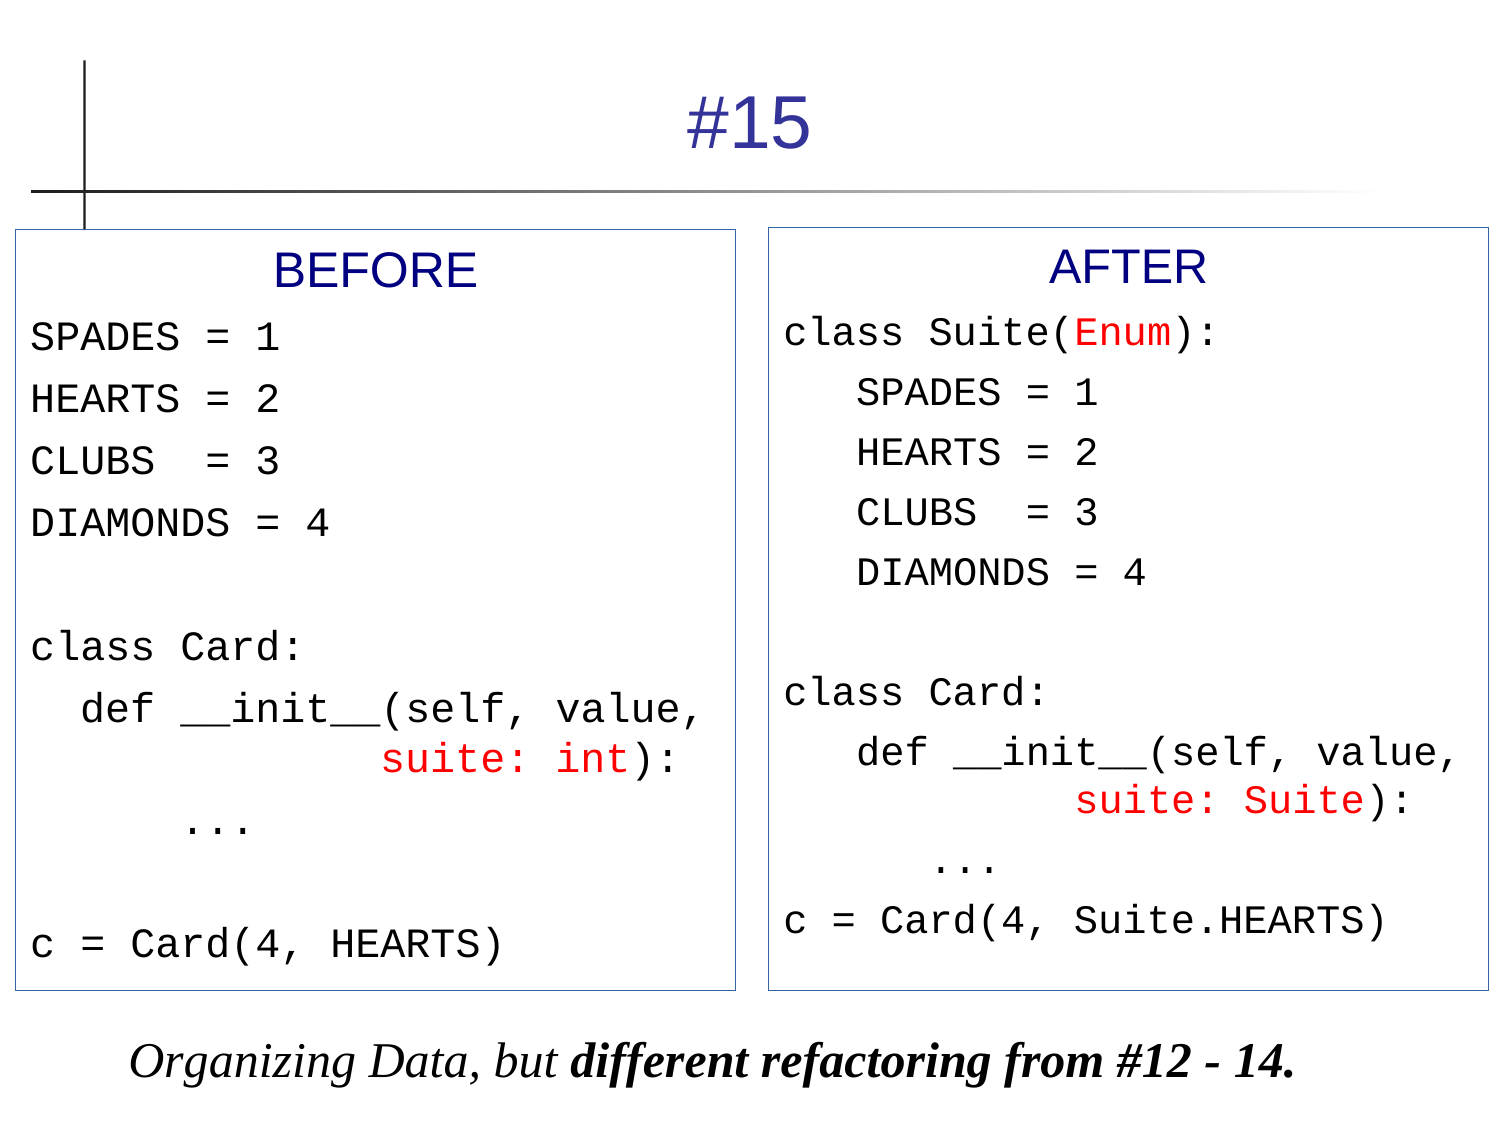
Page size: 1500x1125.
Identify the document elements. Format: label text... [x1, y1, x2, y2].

title #15 [50, 37, 1450, 201]
text_box Organizing Data, but different refactoring from #12 - 14. [30, 1020, 1396, 1105]
list BEFORE SPADES = 1 HEARTS = 2 CLUBS = 3 DIAMONDS = 4 class Card: def __init__(self, value, suite: int): ... c = Card(4, HEARTS) [15, 229, 736, 991]
list AFTER class Suite(Enum): SPADES = 1 HEARTS = 2 CLUBS = 3 DIAMONDS = 4 class Card: def __init__(self, value, suite: Suite): ... c = Card(4, Suite.HEARTS) [768, 227, 1489, 991]
